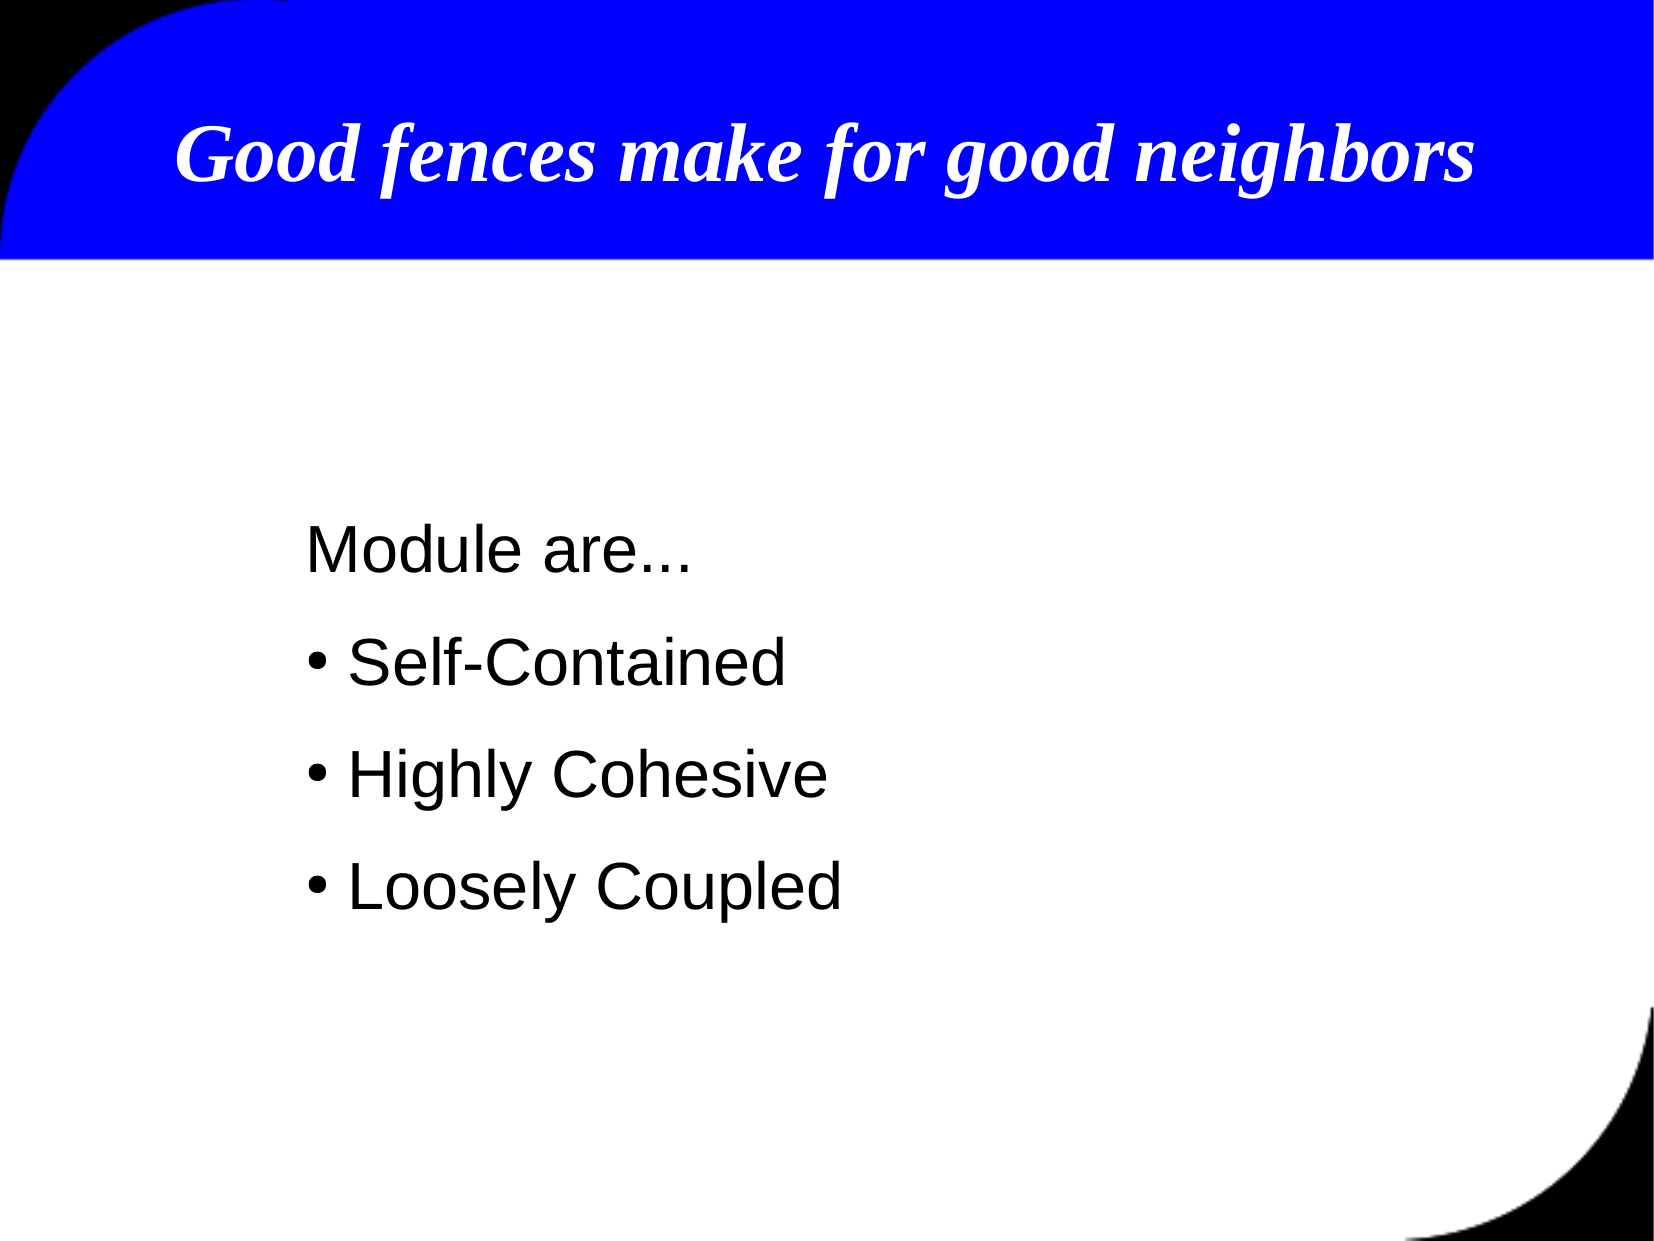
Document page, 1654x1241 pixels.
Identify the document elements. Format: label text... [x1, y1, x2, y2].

title Good fences make for good neighbors [82, 56, 1571, 250]
subtitle Module are... Self-Contained Highly Cohesive Loosely Coupled [305, 297, 1348, 1102]
picture [0, 0, 1654, 1241]
